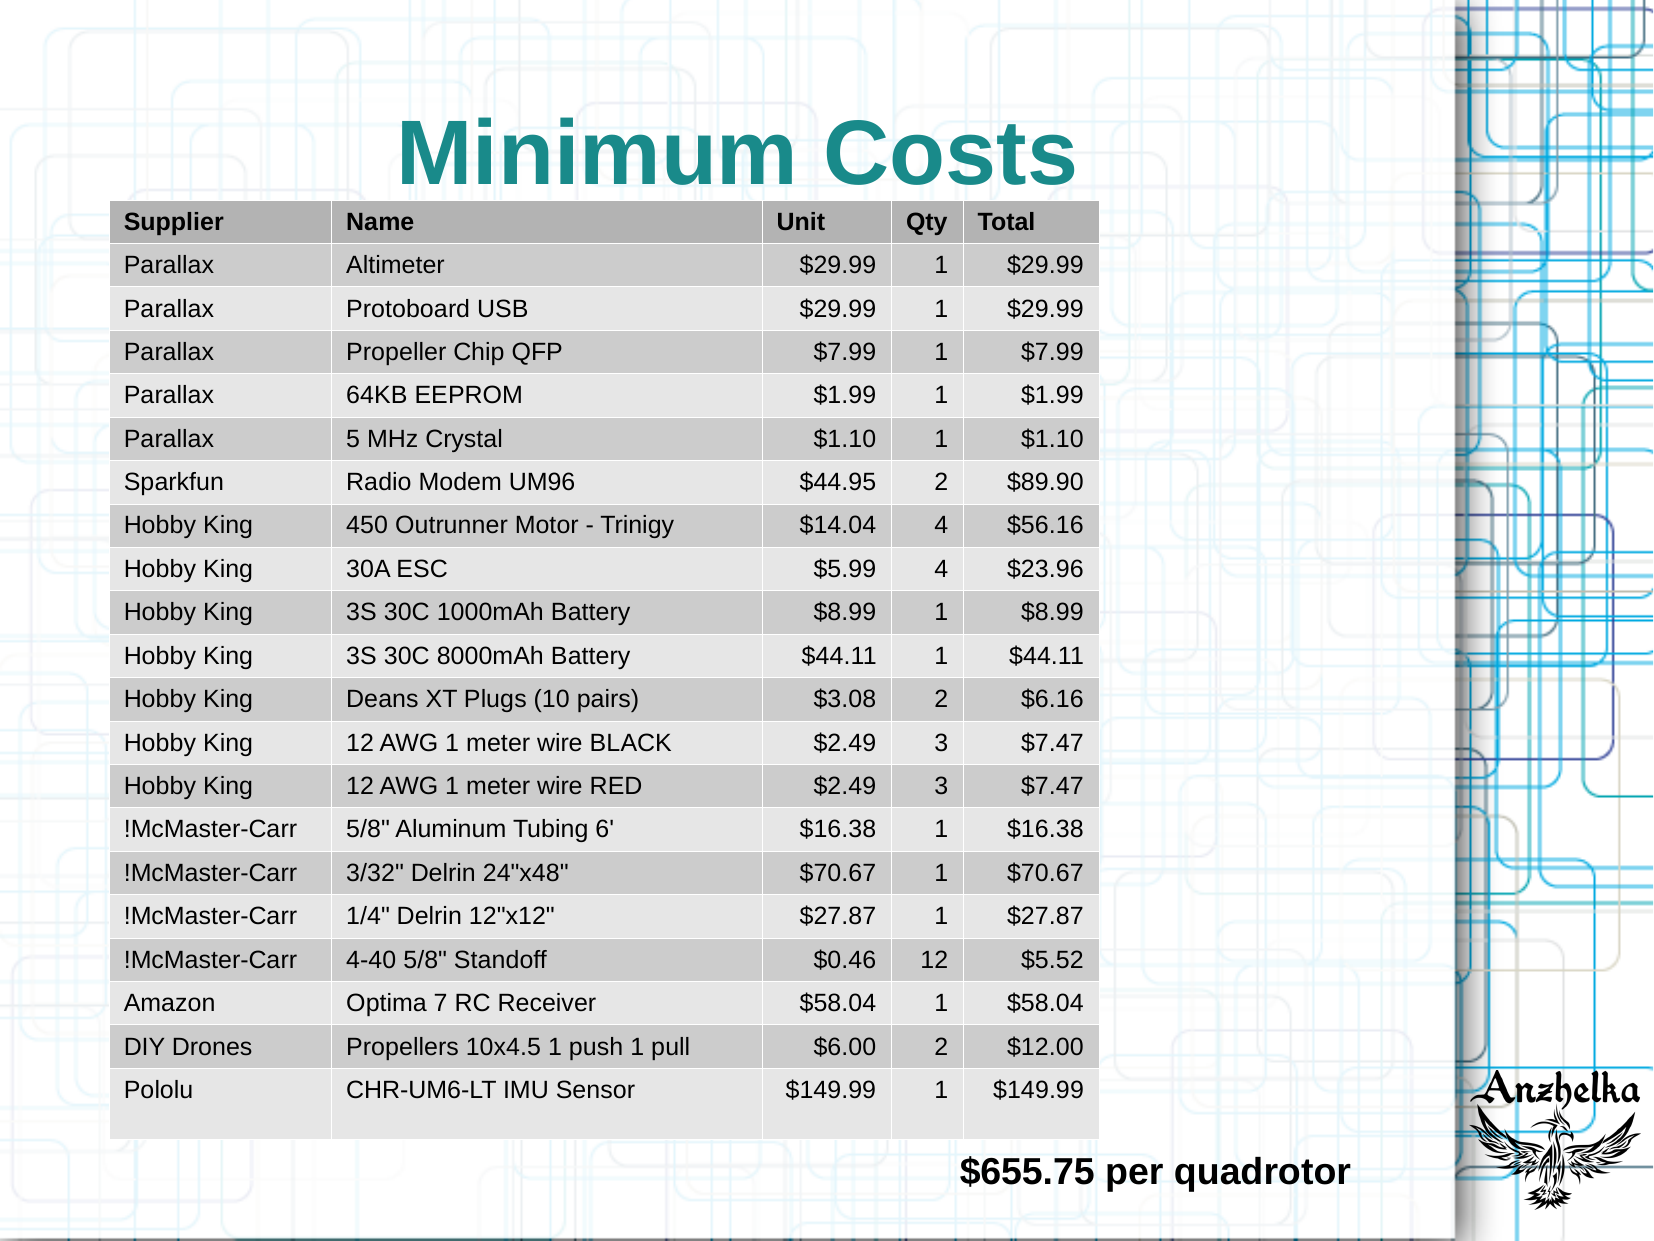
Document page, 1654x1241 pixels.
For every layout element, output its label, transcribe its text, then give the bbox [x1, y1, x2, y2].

table_cell $16.38 [763, 808, 891, 851]
table_cell 2 [892, 461, 963, 504]
table_cell 12 [892, 939, 963, 981]
table_cell $5.52 [964, 939, 1099, 981]
table_cell 1 [892, 982, 963, 1024]
table_cell $70.67 [964, 852, 1099, 894]
table_cell 30A ESC [332, 548, 762, 590]
table_cell Deans XT Plugs (10 pairs) [332, 678, 762, 721]
table_cell Parallax [110, 244, 331, 286]
table_cell Hobby King [110, 505, 331, 547]
table_cell 3 [892, 765, 963, 807]
table_header Total [964, 201, 1099, 243]
table_cell $29.99 [964, 244, 1099, 286]
table_cell CHR-UM6-LT IMU Sensor [332, 1069, 762, 1139]
table_cell Pololu [110, 1069, 331, 1139]
table_cell 1 [892, 591, 963, 634]
table_cell !McMaster-Carr [110, 852, 331, 894]
table_cell Hobby King [110, 722, 331, 764]
table_cell Propellers 10x4.5 1 push 1 pull [332, 1025, 762, 1068]
table_cell $2.49 [763, 722, 891, 764]
table_cell 2 [892, 678, 963, 721]
table_cell 1 [892, 1069, 963, 1139]
table_cell 3S 30C 1000mAh Battery [332, 591, 762, 634]
table_cell $6.16 [964, 678, 1099, 721]
table_cell Optima 7 RC Receiver [332, 982, 762, 1024]
table_cell Parallax [110, 287, 331, 330]
table_cell 1 [892, 808, 963, 851]
table_cell Parallax [110, 418, 331, 460]
table_cell $1.99 [964, 374, 1099, 417]
table_cell $7.99 [763, 331, 891, 373]
table_cell $58.04 [763, 982, 891, 1024]
table_cell $149.99 [763, 1069, 891, 1139]
table_cell Hobby King [110, 765, 331, 807]
table_cell 1 [892, 895, 963, 938]
table_cell 64KB EEPROM [332, 374, 762, 417]
table_cell 450 Outrunner Motor - Trinigy [332, 505, 762, 547]
title Minimum Costs [58, 49, 1417, 257]
picture [0, 0, 1654, 1241]
table_cell !McMaster-Carr [110, 808, 331, 851]
table_header Unit [763, 201, 891, 243]
table_cell Propeller Chip QFP [332, 331, 762, 373]
table_cell 4 [892, 505, 963, 547]
table_cell $6.00 [763, 1025, 891, 1068]
table_cell 3S 30C 8000mAh Battery [332, 635, 762, 677]
table_cell Altimeter [332, 244, 762, 286]
table_cell $8.99 [763, 591, 891, 634]
table_cell $89.90 [964, 461, 1099, 504]
table_cell 1 [892, 331, 963, 373]
table_cell Hobby King [110, 635, 331, 677]
table_cell $70.67 [763, 852, 891, 894]
table_cell $44.95 [763, 461, 891, 504]
table_cell 1 [892, 374, 963, 417]
table_cell Parallax [110, 331, 331, 373]
table_cell $8.99 [964, 591, 1099, 634]
table_cell $7.99 [964, 331, 1099, 373]
table_cell $44.11 [964, 635, 1099, 677]
table_cell $29.99 [964, 287, 1099, 330]
table_cell $27.87 [763, 895, 891, 938]
table_cell $12.00 [964, 1025, 1099, 1068]
table_cell DIY Drones [110, 1025, 331, 1068]
table_cell $58.04 [964, 982, 1099, 1024]
table_cell 2 [892, 1025, 963, 1068]
table_cell $0.46 [763, 939, 891, 981]
table_cell $29.99 [763, 287, 891, 330]
table_cell $1.99 [763, 374, 891, 417]
table_cell $14.04 [763, 505, 891, 547]
table_cell $27.87 [964, 895, 1099, 938]
table_cell Amazon [110, 982, 331, 1024]
table_header Qty [892, 201, 963, 243]
table_cell 4-40 5/8" Standoff [332, 939, 762, 981]
text_box $655.75 per quadrotor [945, 1143, 1381, 1201]
table_cell 12 AWG 1 meter wire BLACK [332, 722, 762, 764]
table_cell $1.10 [763, 418, 891, 460]
table_cell 12 AWG 1 meter wire RED [332, 765, 762, 807]
table_cell 5 MHz Crystal [332, 418, 762, 460]
table_cell $3.08 [763, 678, 891, 721]
table_cell 3 [892, 722, 963, 764]
table_cell $29.99 [763, 244, 891, 286]
table_cell Protoboard USB [332, 287, 762, 330]
table_cell 1/4" Delrin 12"x12" [332, 895, 762, 938]
table_cell $7.47 [964, 722, 1099, 764]
table_cell Radio Modem UM96 [332, 461, 762, 504]
table_cell Hobby King [110, 591, 331, 634]
table_cell $23.96 [964, 548, 1099, 590]
table_cell Hobby King [110, 548, 331, 590]
table_cell 1 [892, 244, 963, 286]
table_cell 4 [892, 548, 963, 590]
table_cell $2.49 [763, 765, 891, 807]
table_cell 3/32" Delrin 24"x48" [332, 852, 762, 894]
table_cell !McMaster-Carr [110, 895, 331, 938]
table_cell Parallax [110, 374, 331, 417]
table_header Supplier [110, 201, 331, 243]
table_cell 1 [892, 635, 963, 677]
table_cell 1 [892, 287, 963, 330]
table_cell $44.11 [763, 635, 891, 677]
table_cell $16.38 [964, 808, 1099, 851]
table_cell Sparkfun [110, 461, 331, 504]
table_cell 5/8" Aluminum Tubing 6' [332, 808, 762, 851]
table_cell $7.47 [964, 765, 1099, 807]
table_cell $56.16 [964, 505, 1099, 547]
table_header Name [332, 201, 762, 243]
table_cell !McMaster-Carr [110, 939, 331, 981]
table_cell 1 [892, 418, 963, 460]
table_cell $1.10 [964, 418, 1099, 460]
table_cell $149.99 [964, 1069, 1099, 1139]
table_cell Hobby King [110, 678, 331, 721]
table_cell 1 [892, 852, 963, 894]
table_cell $5.99 [763, 548, 891, 590]
